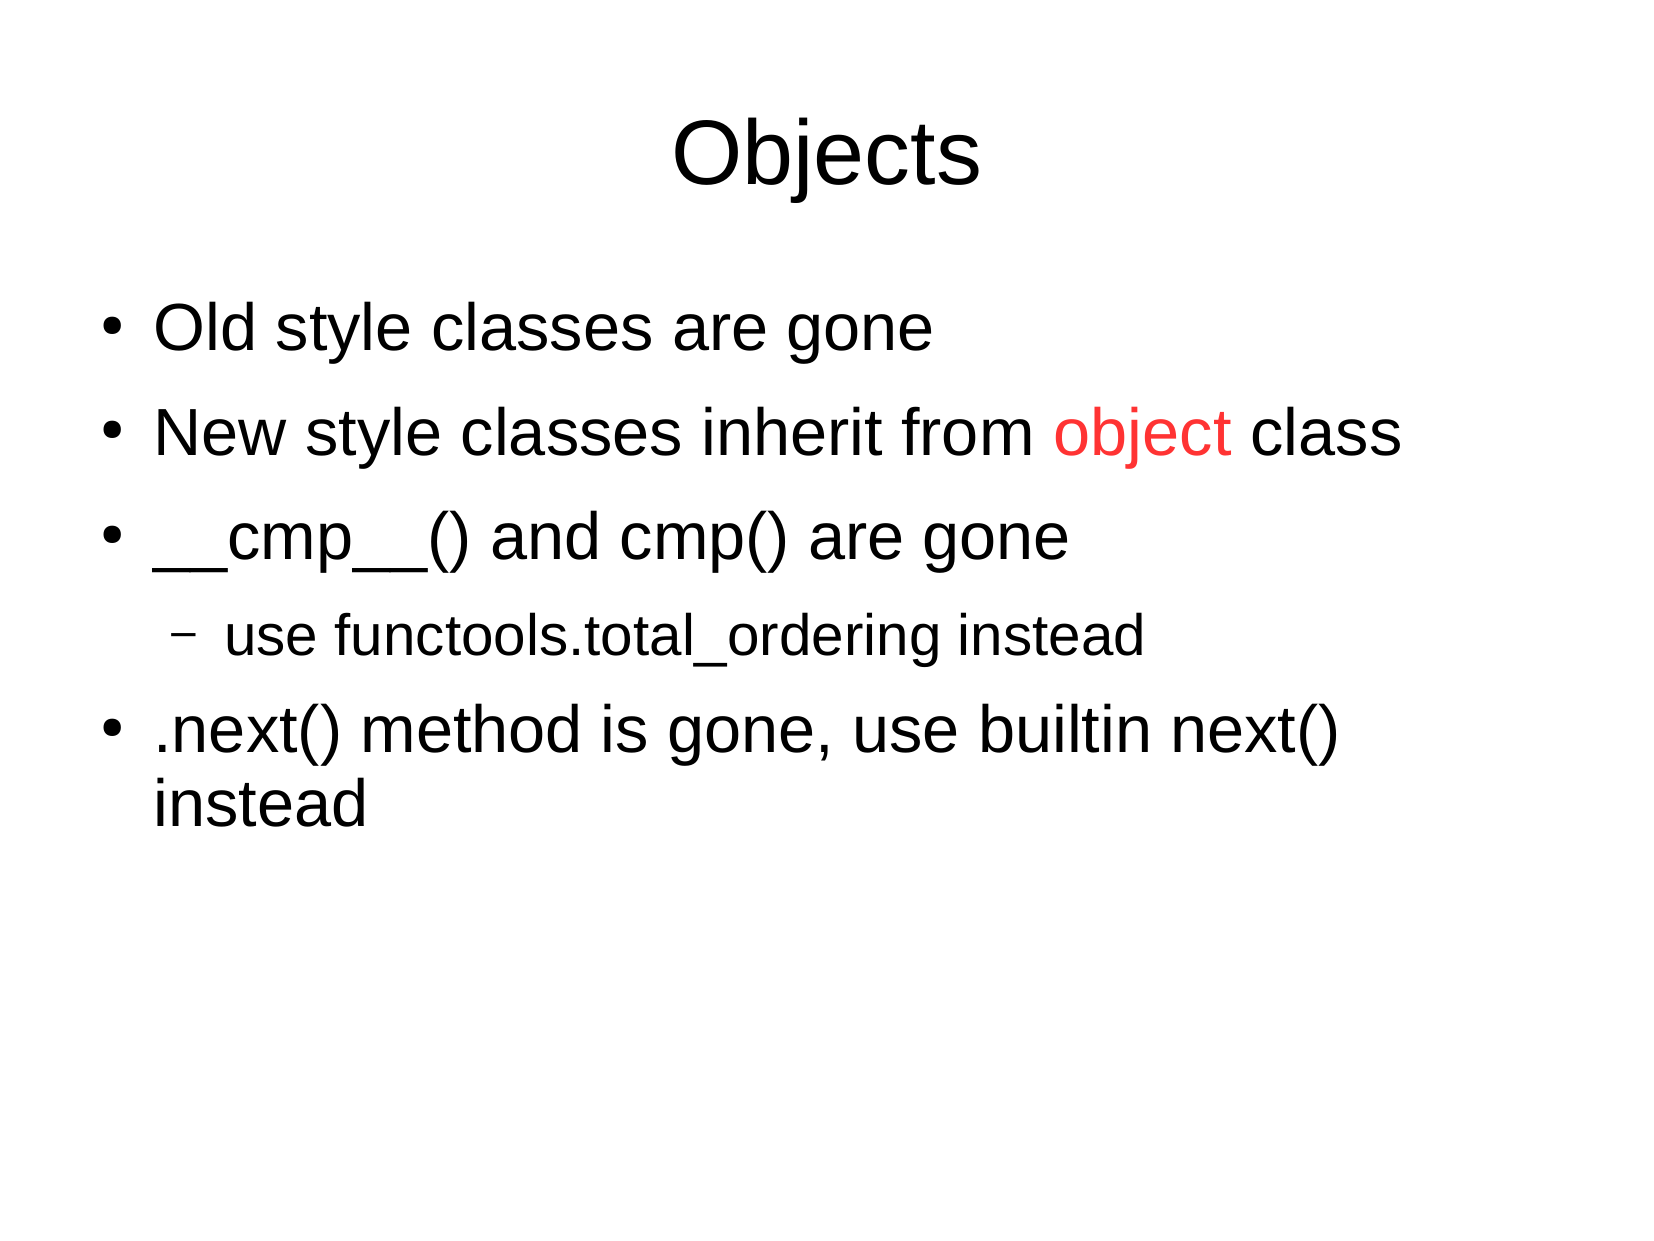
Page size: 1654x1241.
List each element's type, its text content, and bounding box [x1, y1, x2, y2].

list Old style classes are gone New style classes inherit from object class __cmp__() and cmp() are gone use functools.total_ordering instead .next() method is gone, use builtin next() instead [82, 290, 1571, 1010]
title Objects [82, 49, 1571, 257]
